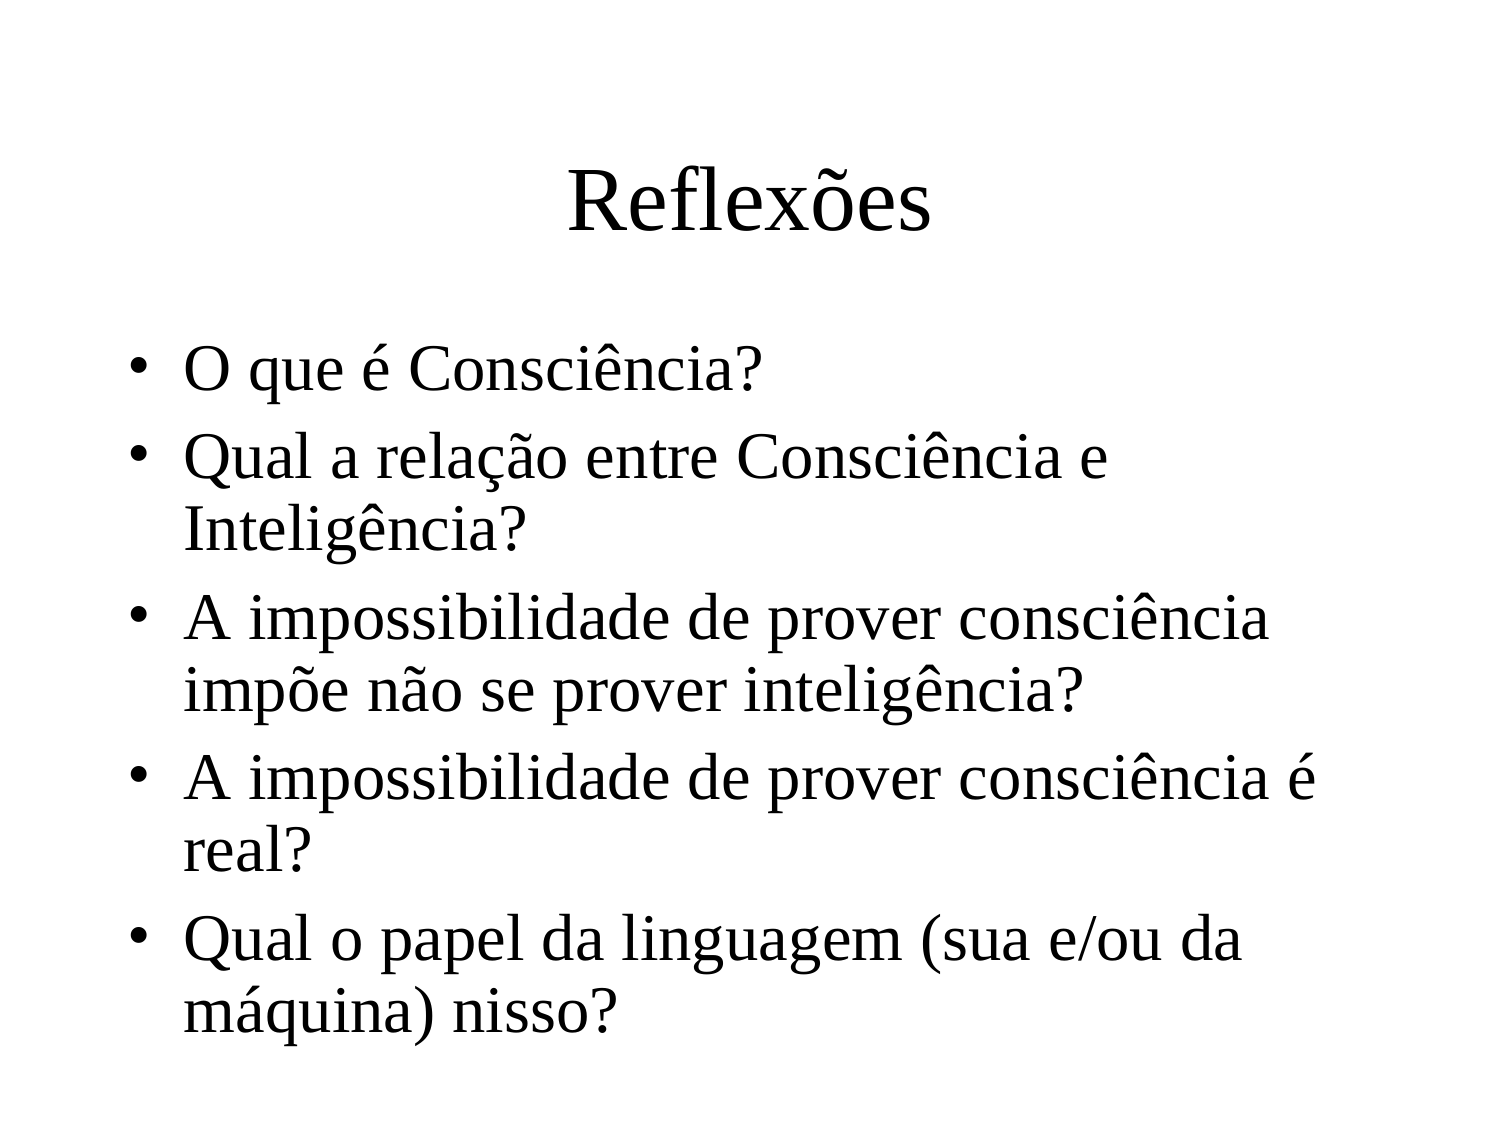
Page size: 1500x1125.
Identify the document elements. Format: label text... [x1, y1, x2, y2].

title Reflexões [112, 99, 1388, 288]
list O que é Consciência? Qual a relação entre Consciência e Inteligência? A impossibilidade de prover consciência impõe não se prover inteligência? A impossibilidade de prover consciência é real? Qual o papel da linguagem (sua e/ou da máquina) nisso? [112, 324, 1388, 1055]
